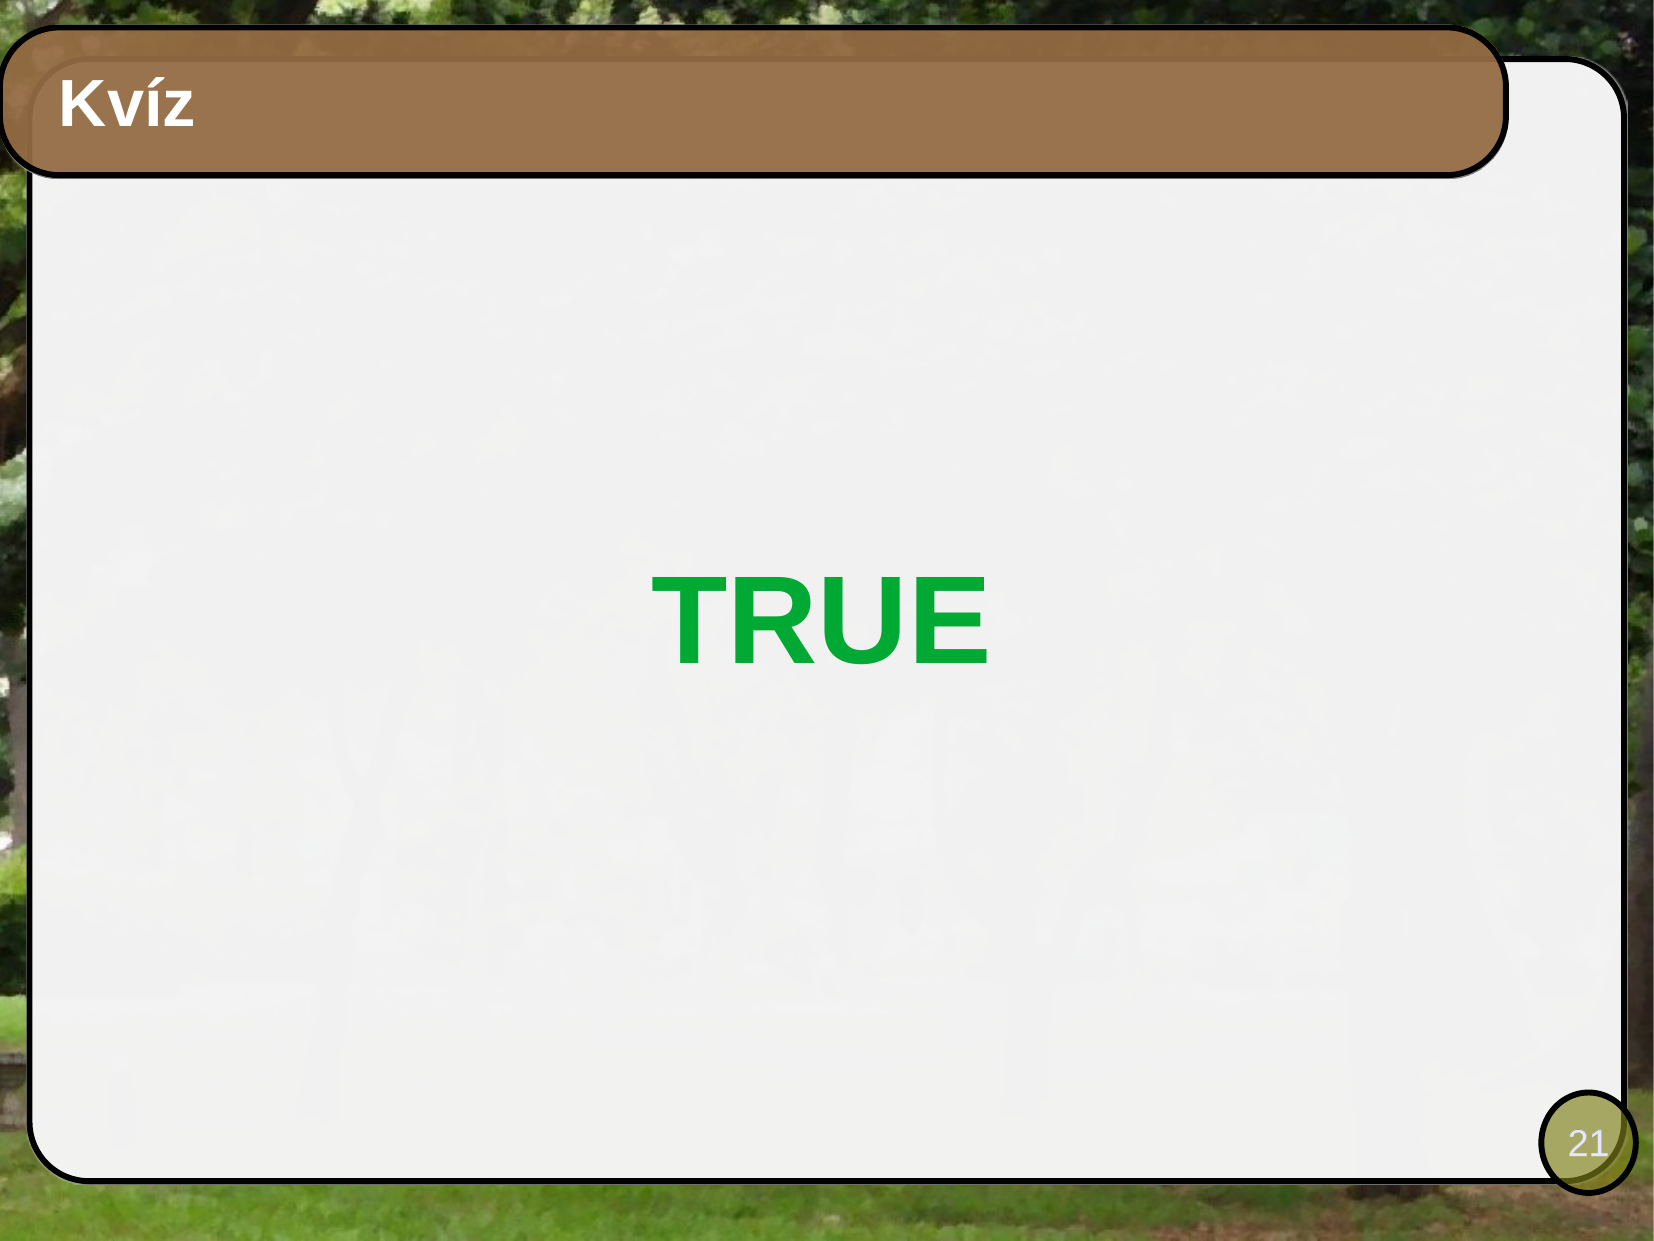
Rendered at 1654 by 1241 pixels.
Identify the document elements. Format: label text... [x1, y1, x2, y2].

picture [0, 0, 1654, 1241]
title Kvíz [59, 29, 1447, 178]
text_box TRUE [636, 542, 1018, 698]
